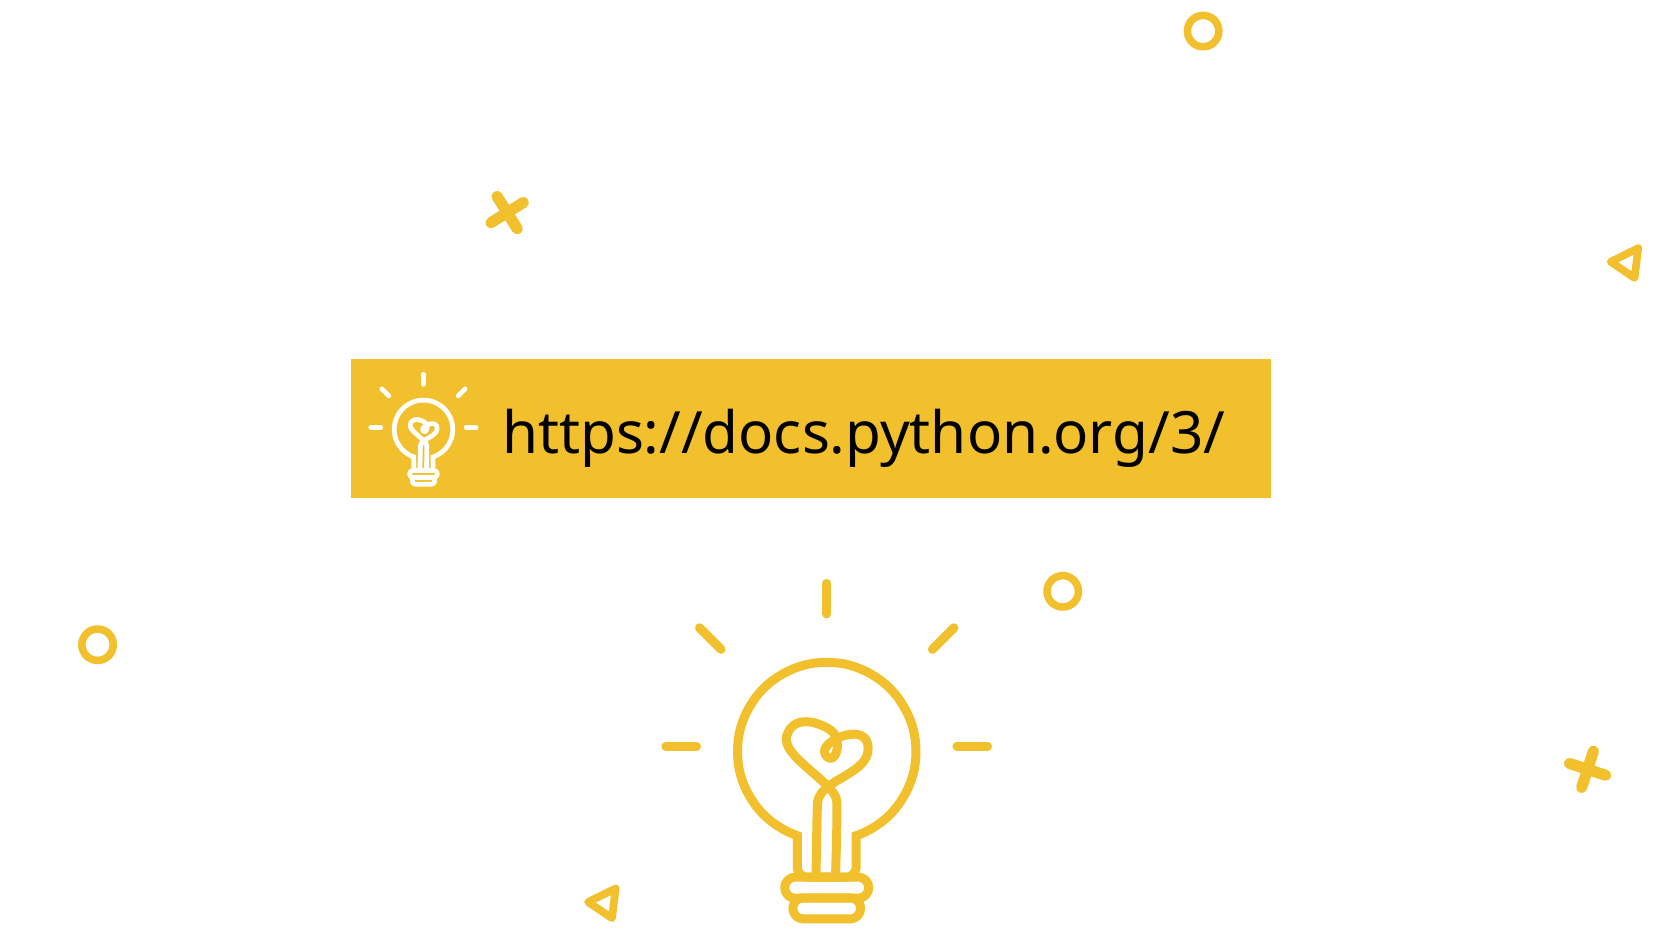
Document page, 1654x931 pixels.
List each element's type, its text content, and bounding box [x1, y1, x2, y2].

text_box https://docs.python.org/3/ [487, 339, 1241, 523]
